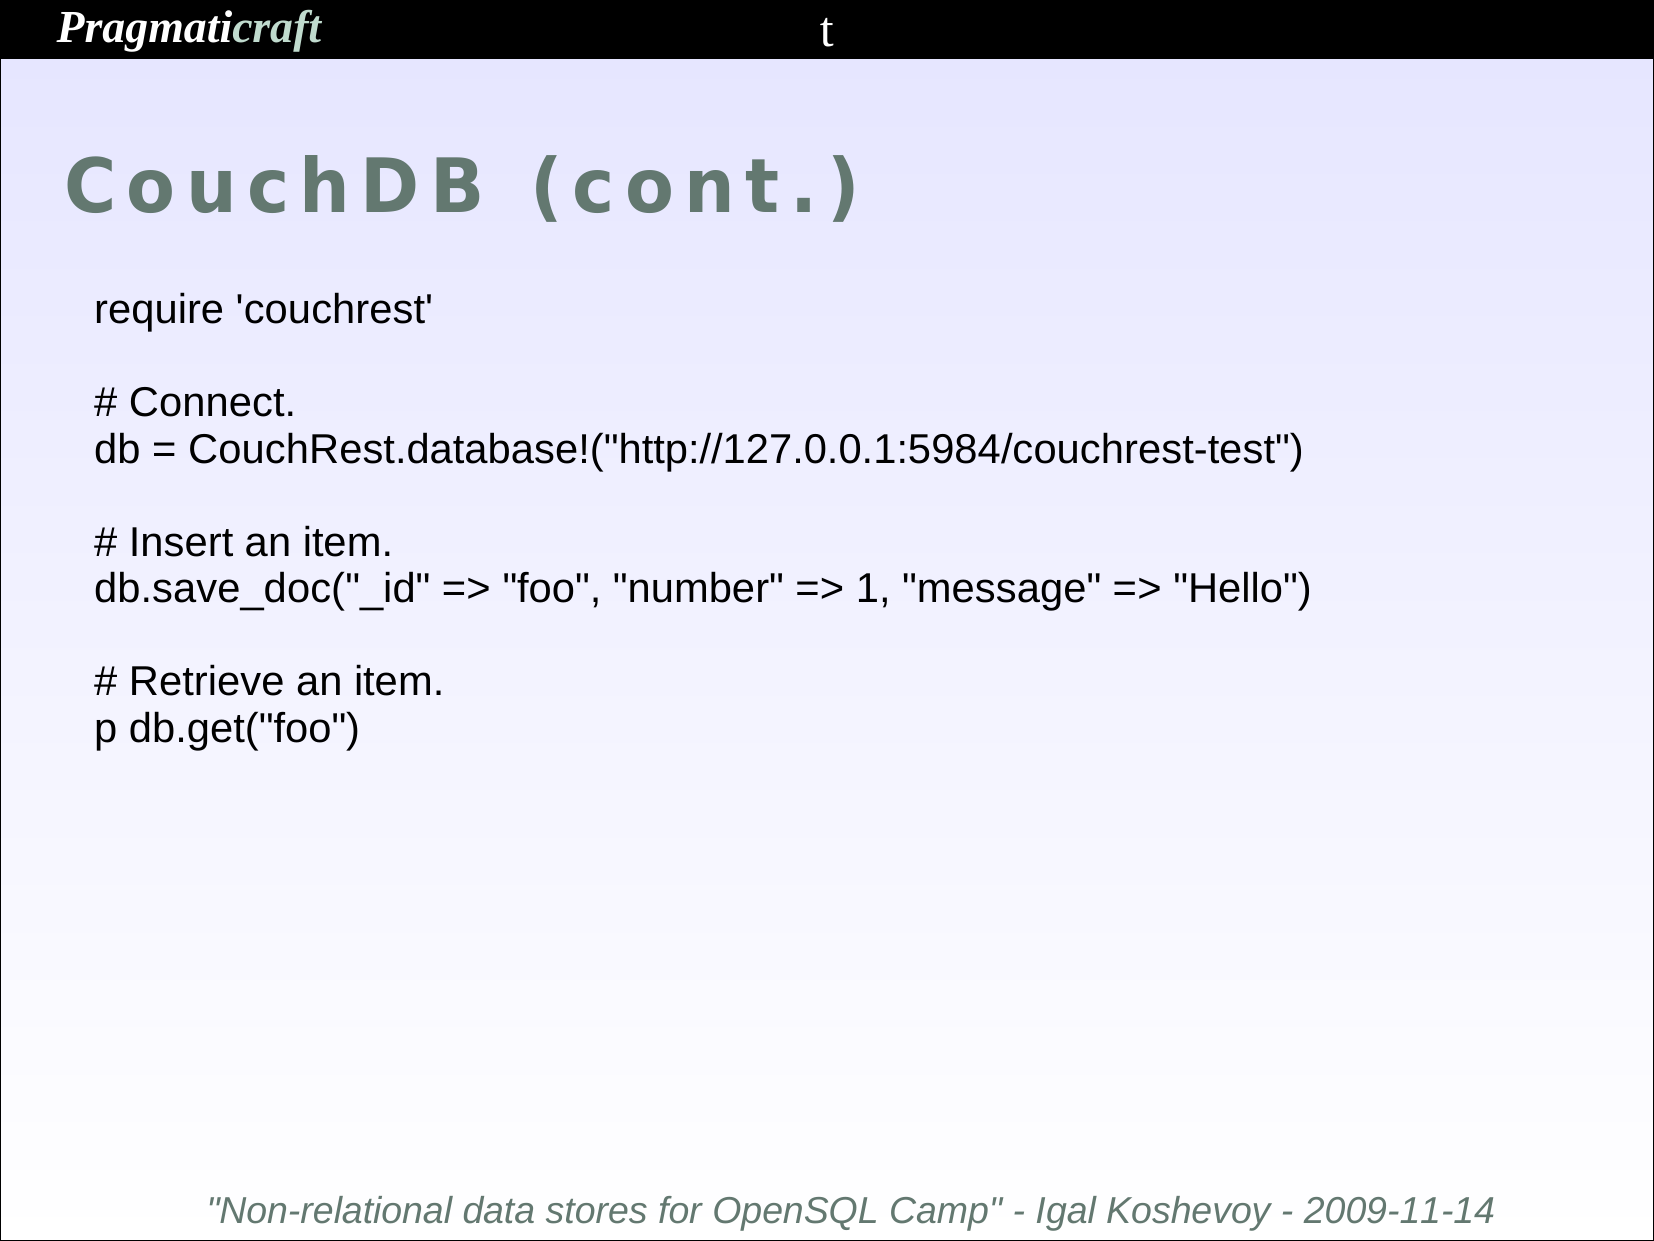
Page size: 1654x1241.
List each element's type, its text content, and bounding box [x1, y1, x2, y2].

text_box require 'couchrest' # Connect. db = CouchRest.database!("http://127.0.0.1:5984/couchrest-test") # Insert an item. db.save_doc("_id" => "foo", "number" => 1, "message" => "Hello") # Retrieve an item. p db.get("foo") [79, 278, 1589, 852]
title CouchDB (cont.) [64, 112, 1587, 261]
